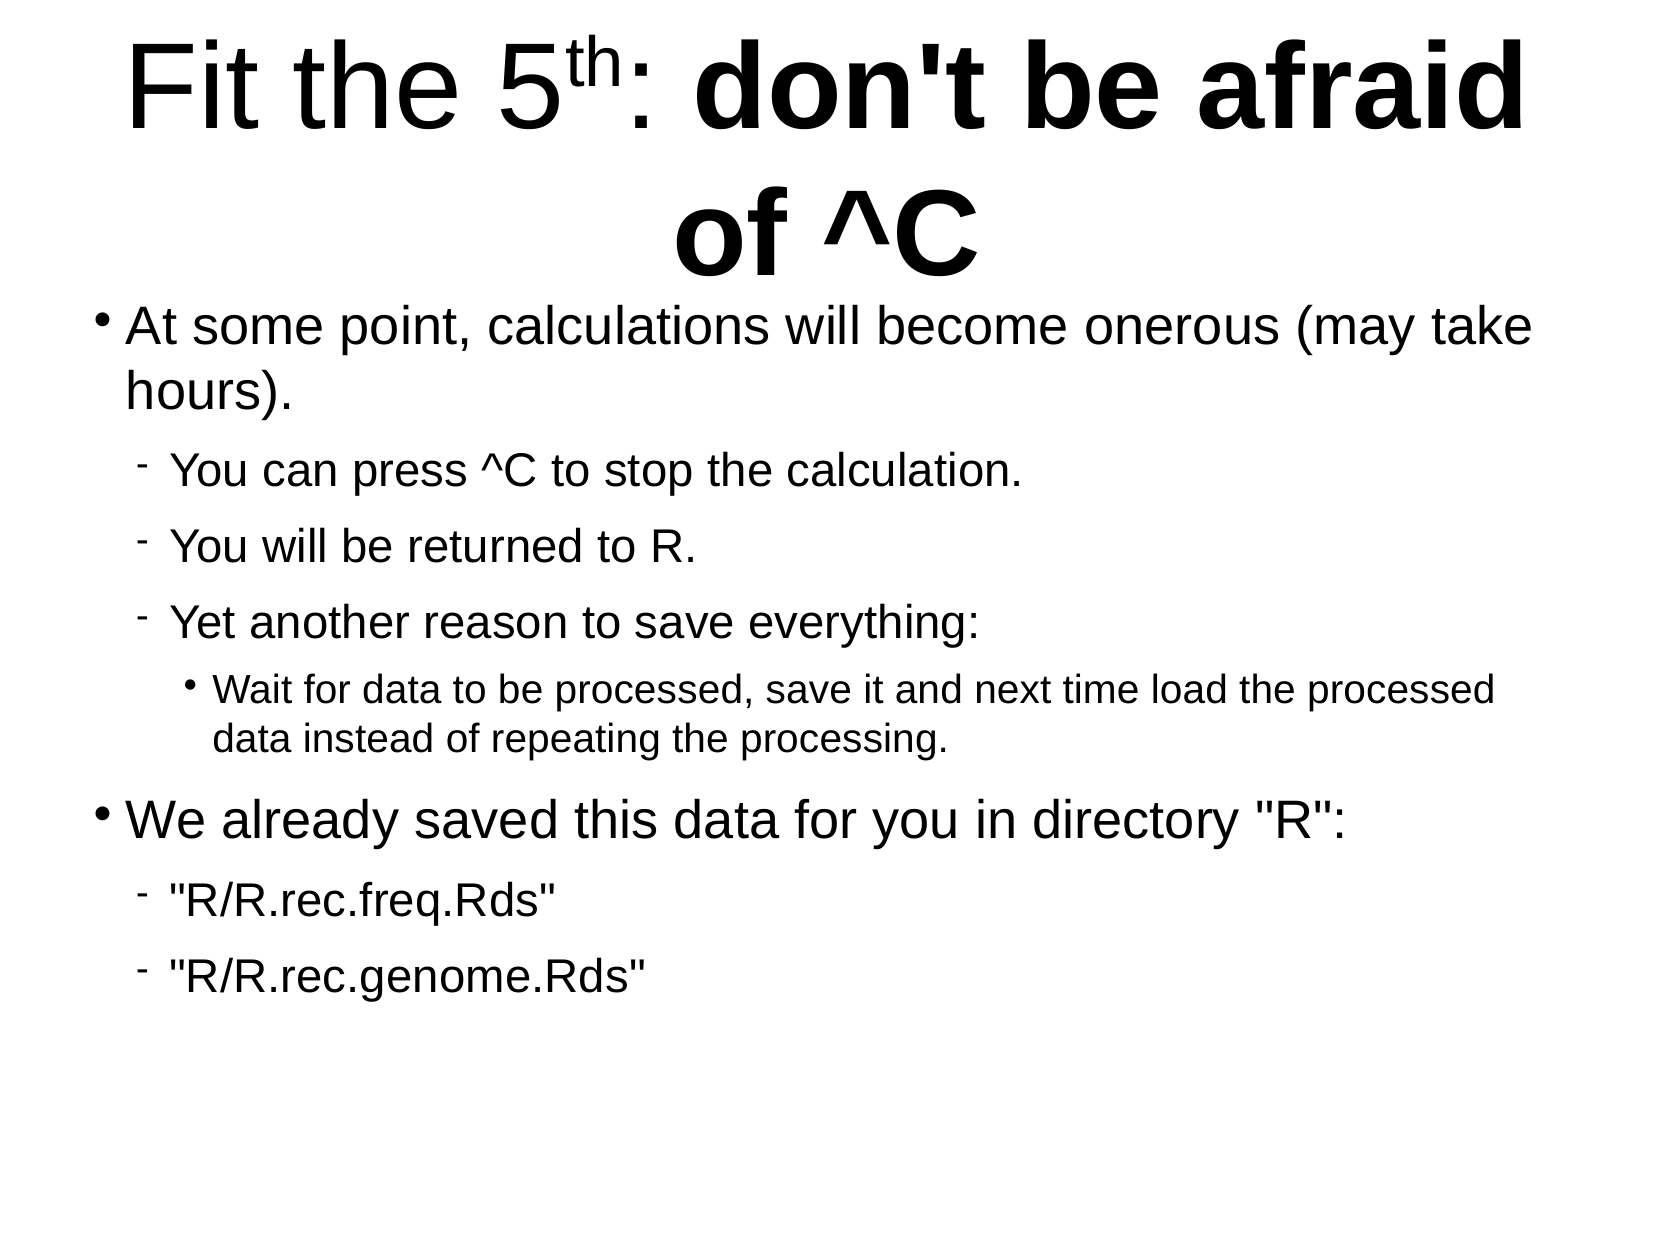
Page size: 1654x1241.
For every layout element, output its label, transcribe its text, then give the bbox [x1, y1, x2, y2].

text_box Fit the 5th: don't be afraid of ^C [82, 13, 1571, 290]
text_box At some point, calculations will become onerous (may take hours). You can press ^C to stop the calculation. You will be returned to R. Yet another reason to save everything: Wait for data to be processed, save it and next time load the processed data instead of repeating the processing. We already saved this data for you in directory "R": "R/R.rec.freq.Rds" "R/R.rec.genome.Rds" [82, 290, 1571, 1010]
